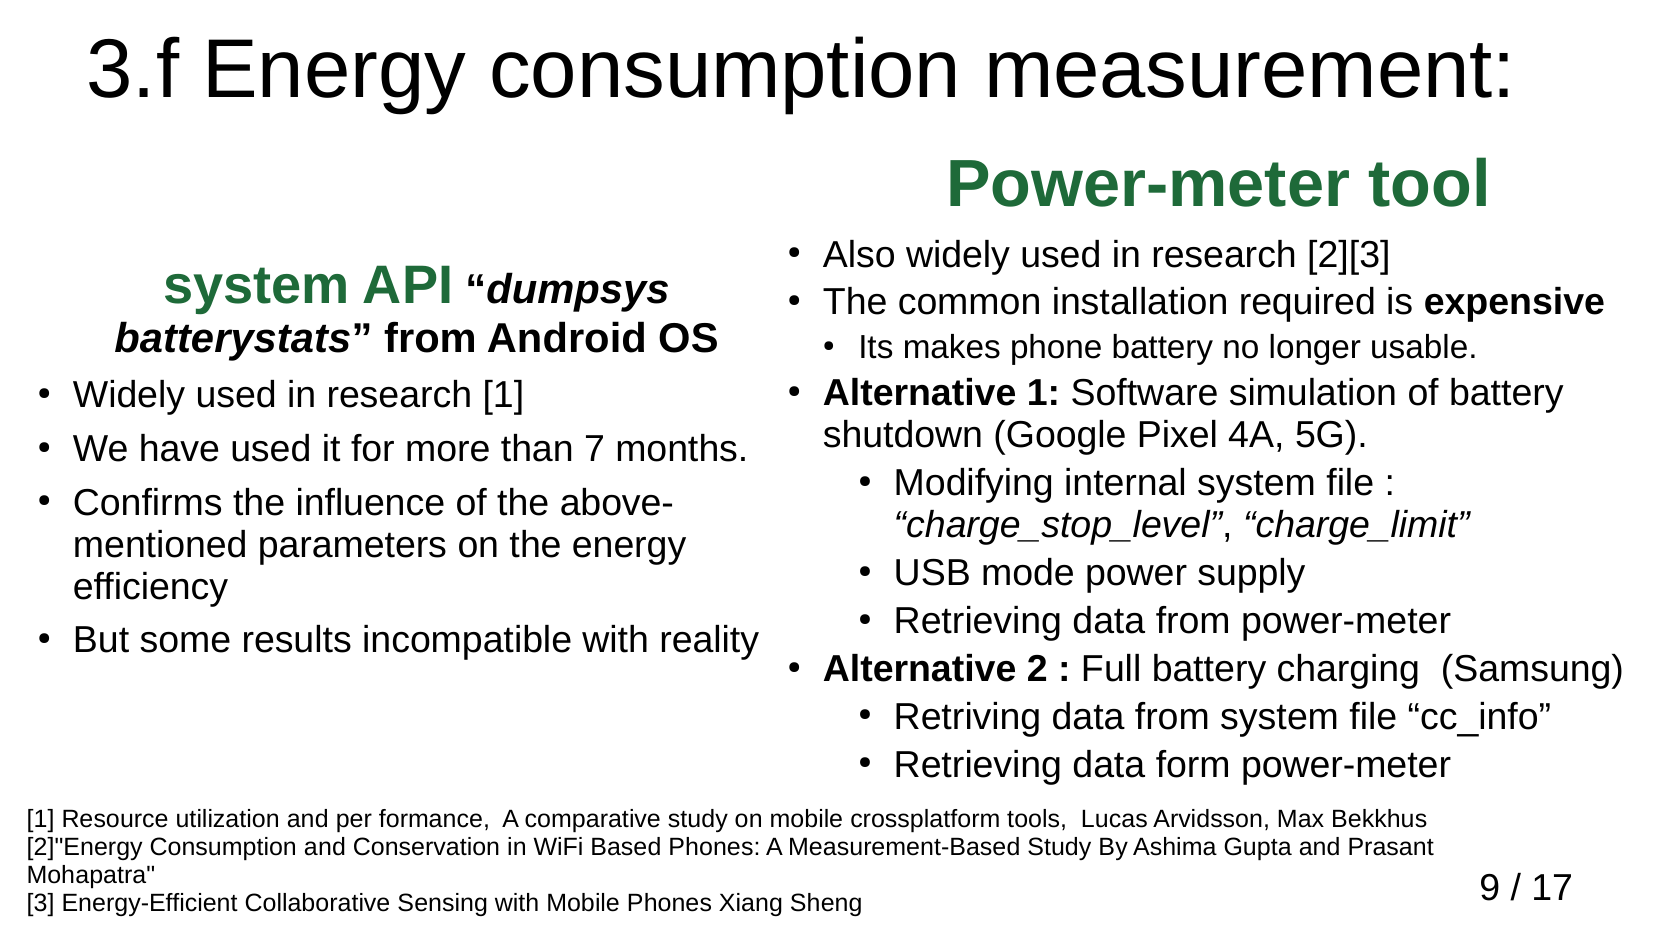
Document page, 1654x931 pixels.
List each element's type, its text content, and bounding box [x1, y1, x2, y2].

subtitle system API “dumpsys batterystats” from Android OS Widely used in research [1] We have used it for more than 7 months. Confirms the influence of the above-mentioned parameters on the energy efficiency But some results incompatible with reality [37, 209, 787, 707]
title 3.f Energy consumption measurement: [75, 22, 1576, 116]
text_box [1] Resource utilization and per formance, A comparative study on mobile crossplatform tools, Lucas Arvidsson, Max Bekkhus [2]"Energy Consumption and Conservation in WiFi Based Phones: A Measurement-Based Study By Ashima Gupta and Prasant Mohapatra" [3] Energy-Efficient Collaborative Sensing with Mobile Phones Xiang Sheng [11, 797, 1500, 931]
text_box Power-meter tool Also widely used in research [2][3] The common installation required is expensive Its makes phone battery no longer usable. Alternative 1: Software simulation of battery shutdown (Google Pixel 4A, 5G). Modifying internal system file : “charge_stop_level”, “charge_limit” USB mode power supply Retrieving data from power-meter Alternative 2 : Full battery charging (Samsung) Retriving data from system file “cc_info” Retrieving data form power-meter [787, 125, 1651, 807]
text_box 9 / 17 [1464, 858, 1653, 929]
